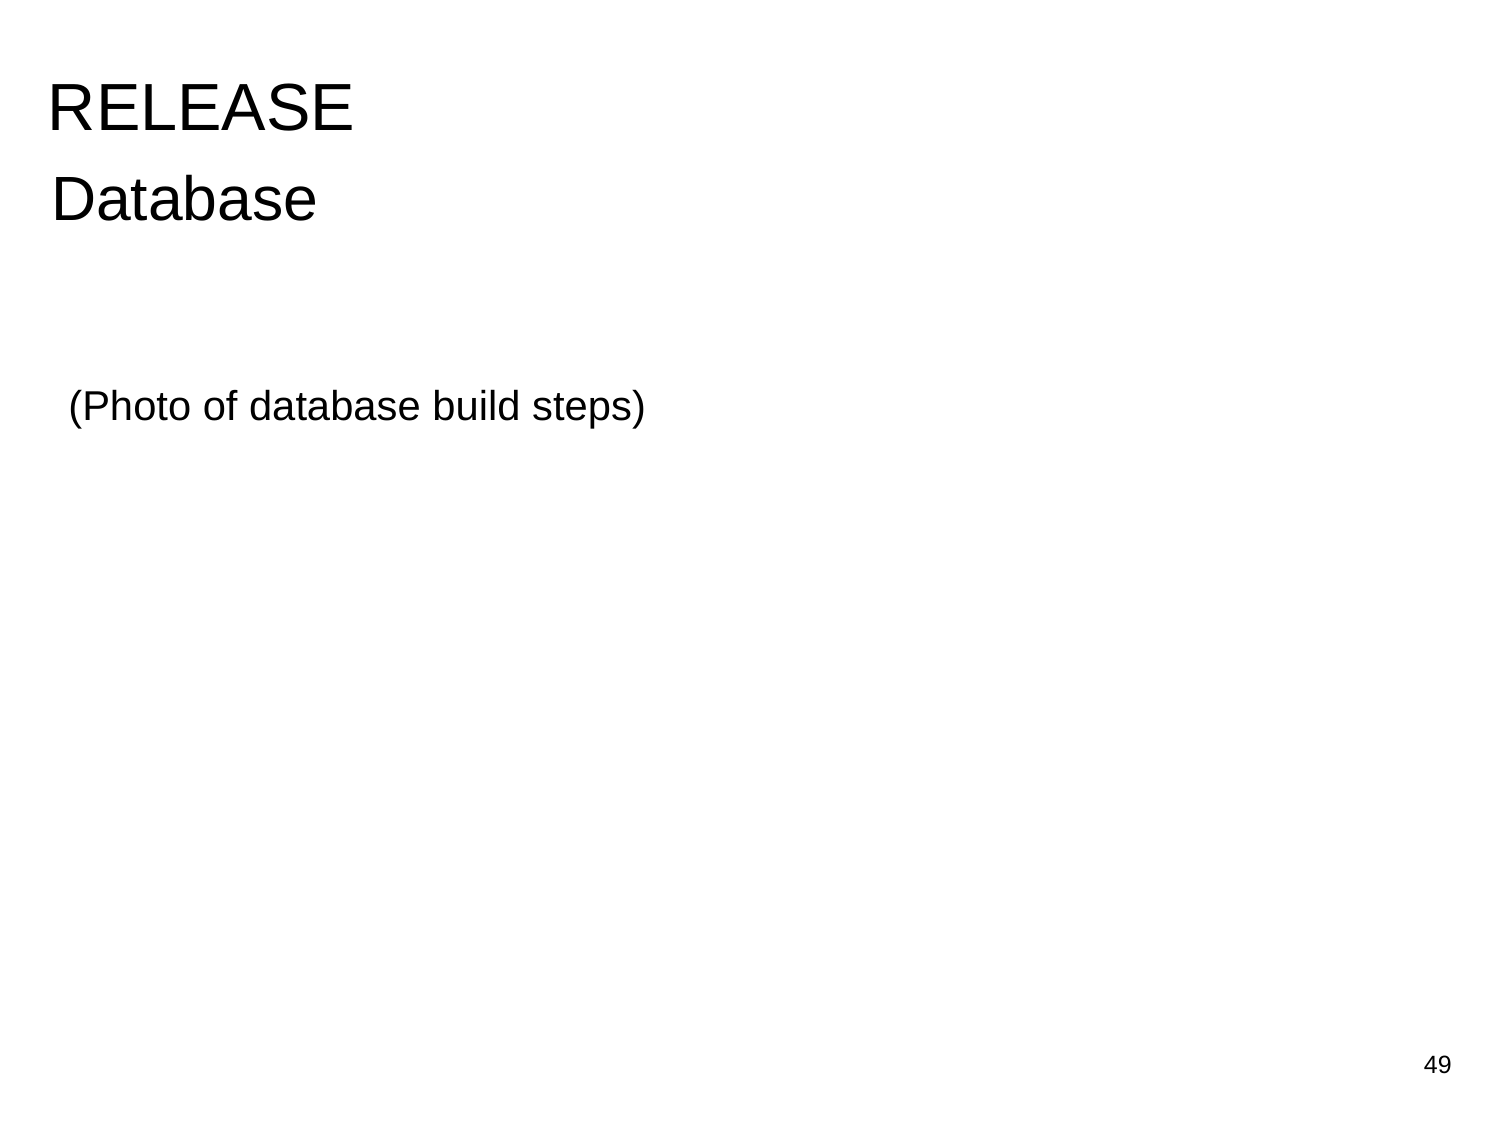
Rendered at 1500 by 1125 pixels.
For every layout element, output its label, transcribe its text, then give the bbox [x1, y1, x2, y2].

list Database (Photo of database build steps) [48, 150, 1452, 241]
title release [48, 57, 1452, 150]
slide_number <number> [1325, 1047, 1452, 1080]
